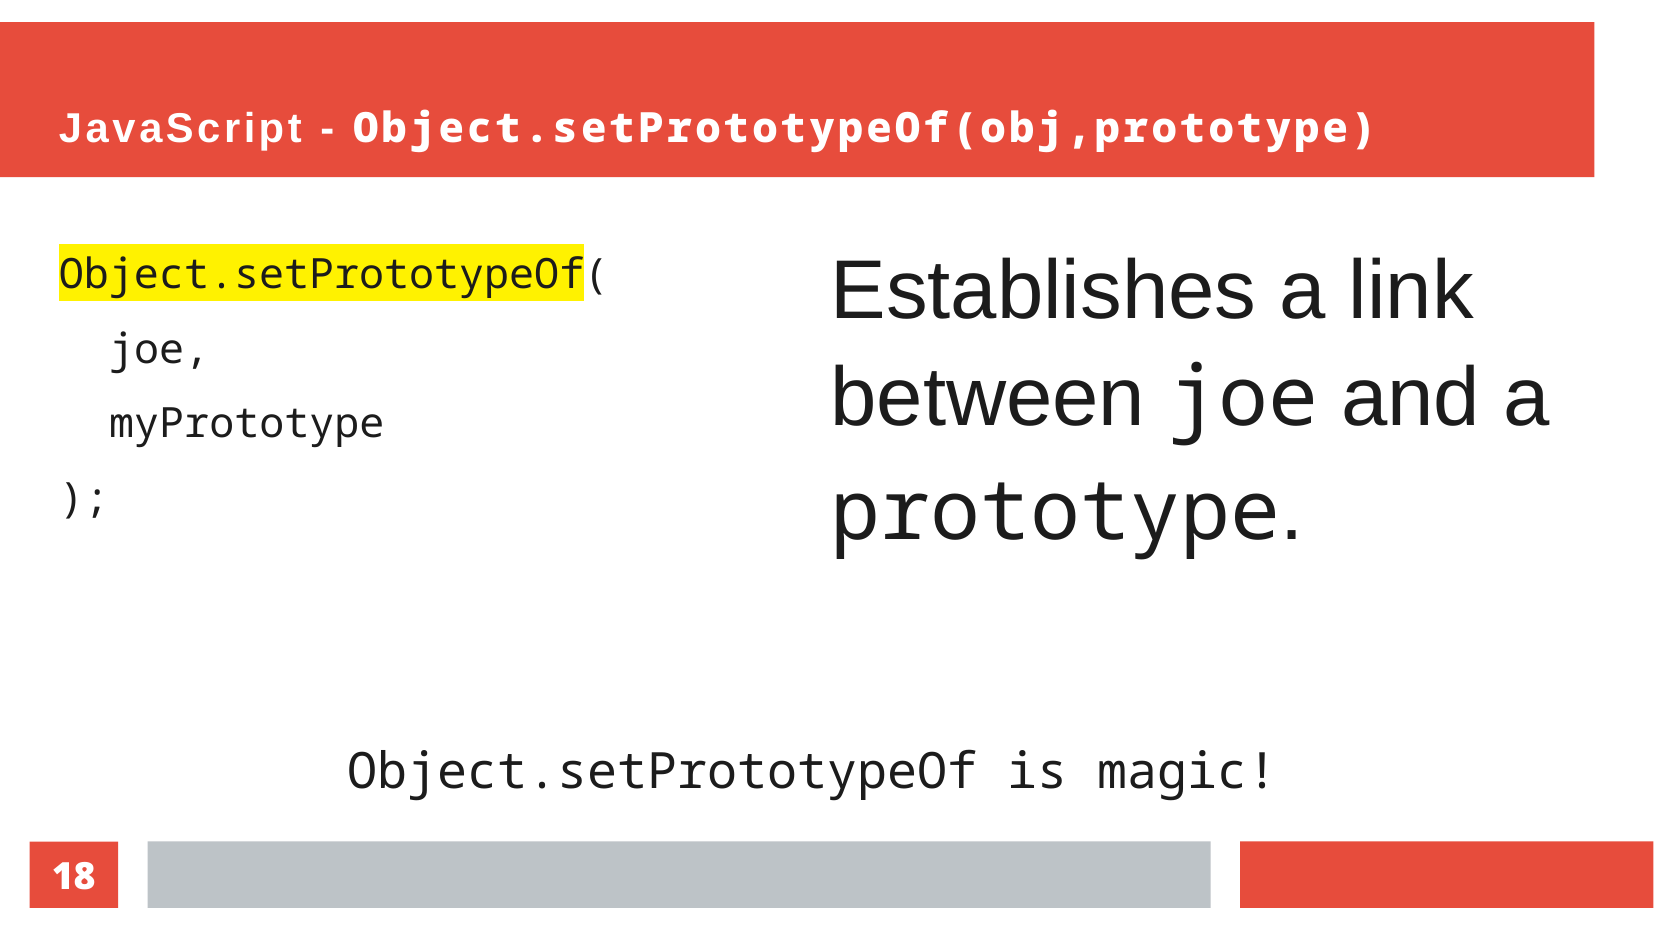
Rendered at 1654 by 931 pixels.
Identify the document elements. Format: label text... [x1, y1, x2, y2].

list Object.setPrototypeOf( joe, myPrototype ); [59, 243, 794, 721]
title JavaScript - Object.setPrototypeOf(obj,prototype) [59, 44, 1595, 156]
list Establishes a link between joe and a prototype. [830, 243, 1566, 721]
list Object.setPrototypeOf is magic! [59, 735, 1565, 819]
